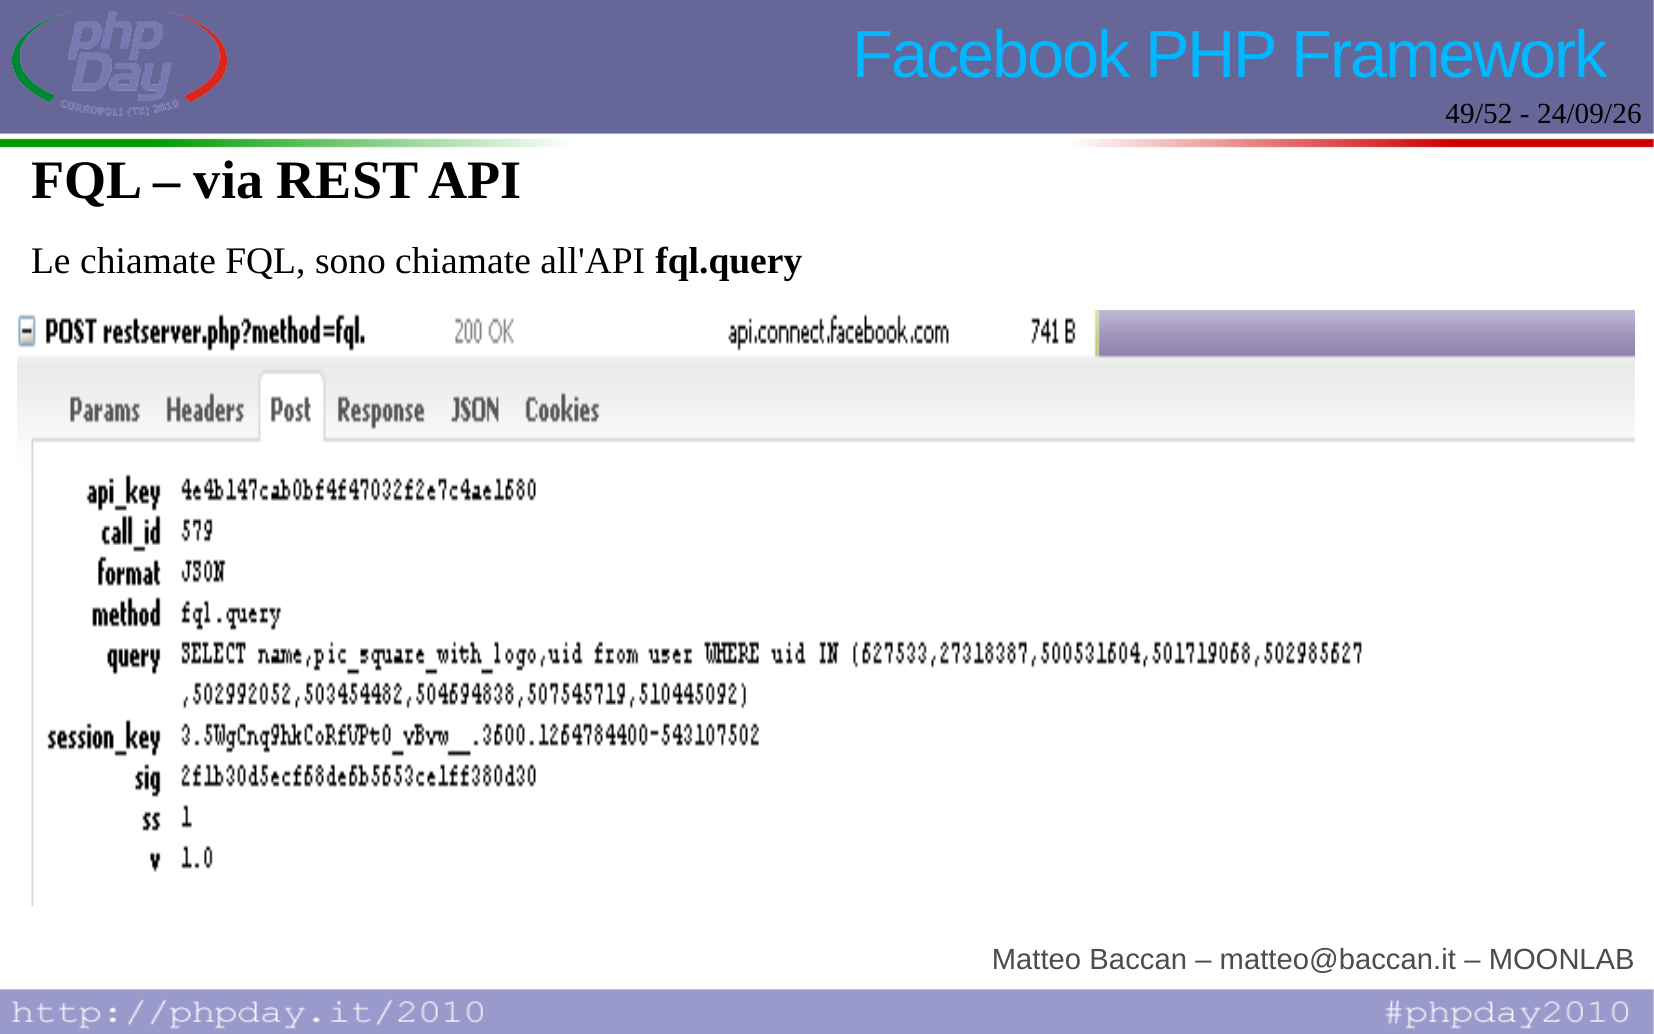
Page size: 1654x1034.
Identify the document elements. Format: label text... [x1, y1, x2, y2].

text_box FQL - Facebook Query Language [11, 0, 1644, 819]
text_box FQL – via REST API Le chiamate FQL, sono chiamate all'API fql.query [16, 142, 1633, 924]
picture [0, 0, 1654, 1034]
